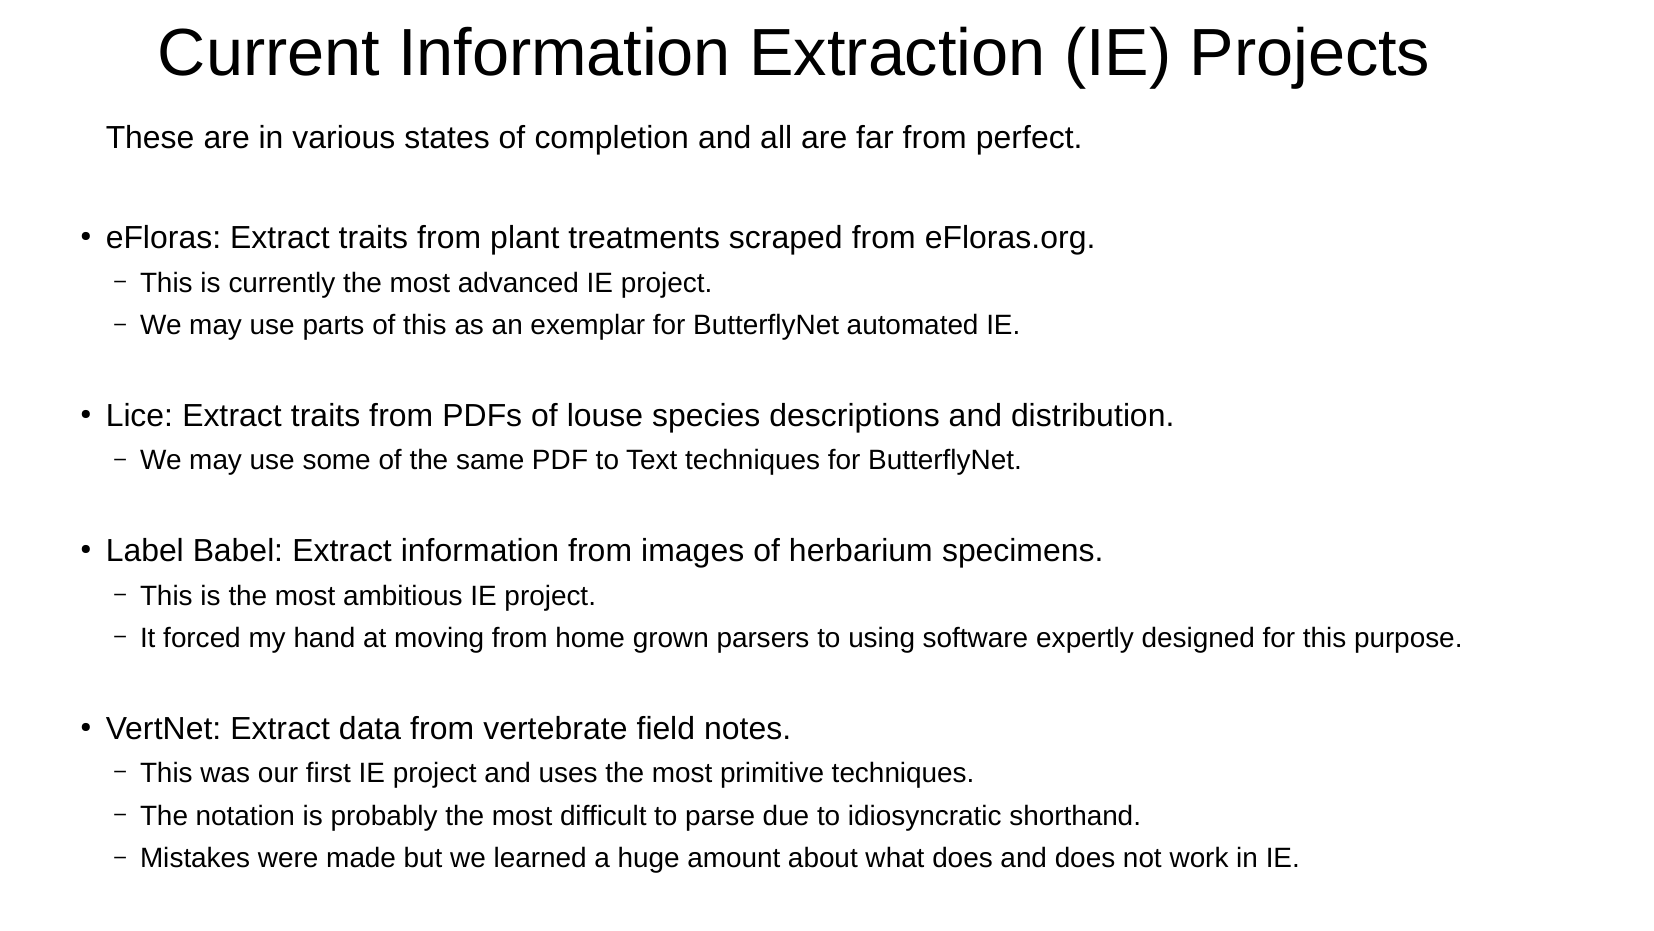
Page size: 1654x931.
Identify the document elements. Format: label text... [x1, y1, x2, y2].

title Current Information Extraction (IE) Projects [45, 15, 1546, 165]
list These are in various states of completion and all are far from perfect. eFloras: Extract traits from plant treatments scraped from eFloras.org. This is currently the most advanced IE project. We may use parts of this as an exemplar for ButterflyNet automated IE. Lice: Extract traits from PDFs of louse species descriptions and distribution. We may use some of the same PDF to Text techniques for ButterflyNet. Label Babel: Extract information from images of herbarium specimens. This is the most ambitious IE project. It forced my hand at moving from home grown parsers to using software expertly designed for this purpose. VertNet: Extract data from vertebrate field notes. This was our first IE project and uses the most primitive techniques. The notation is probably the most difficult to parse due to idiosyncratic shorthand. Mistakes were made but we learned a huge amount about what does and does not work in IE. [71, 120, 1561, 886]
